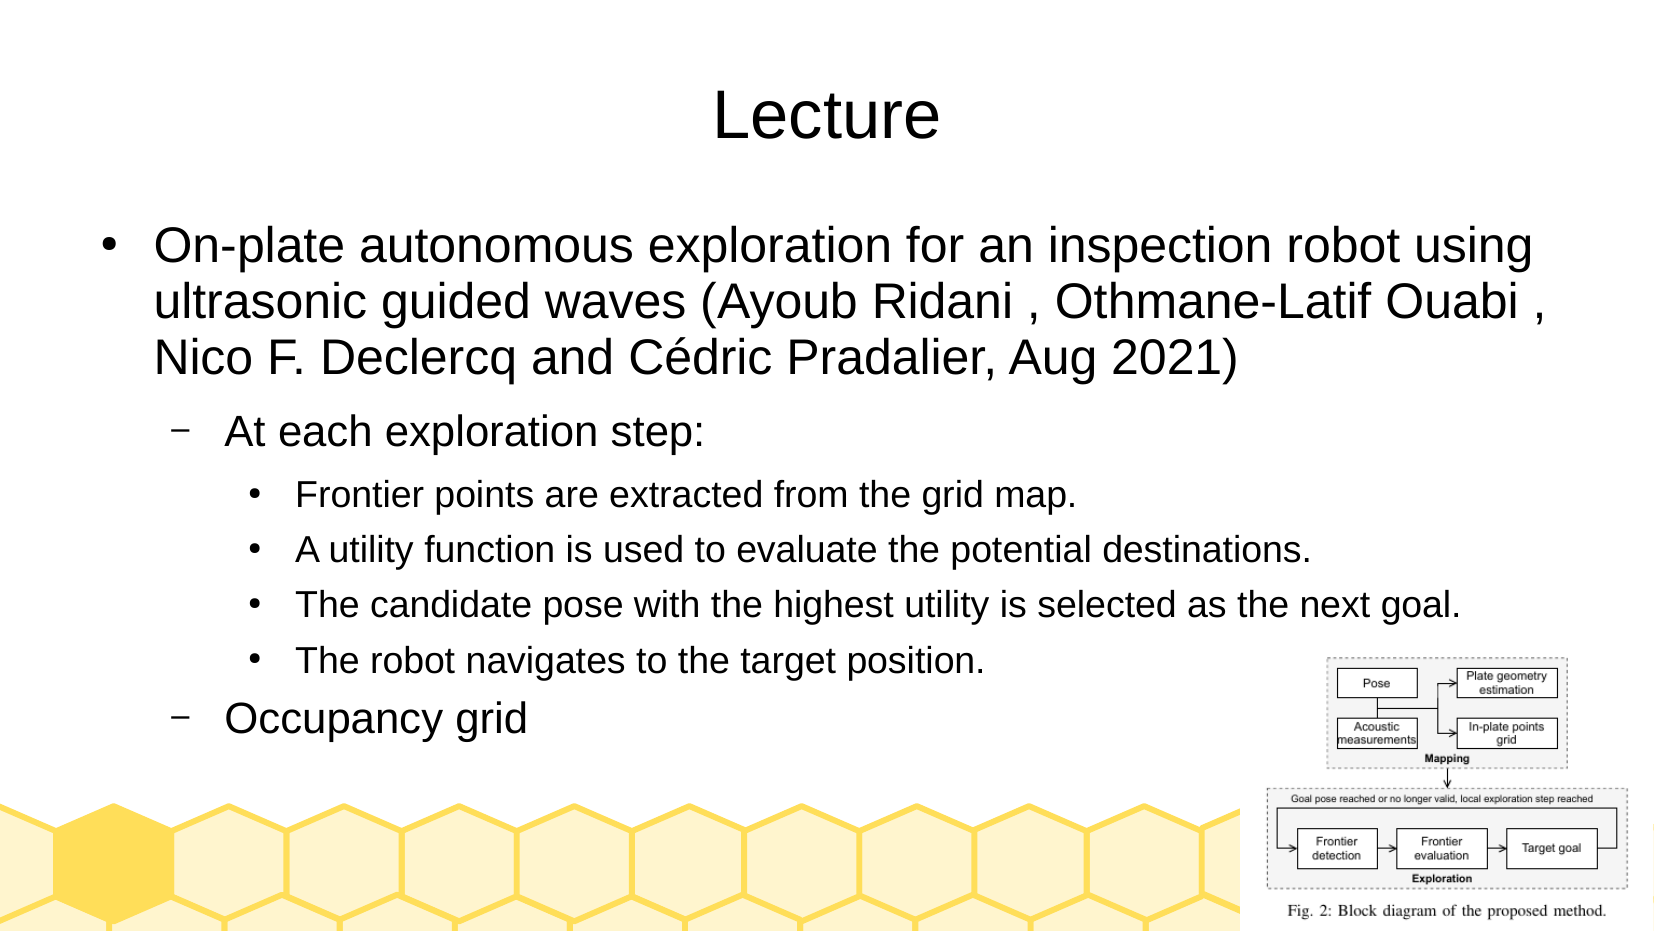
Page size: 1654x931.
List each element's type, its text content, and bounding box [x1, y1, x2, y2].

picture [1240, 643, 1654, 931]
list On-plate autonomous exploration for an inspection robot using ultrasonic guided waves (Ayoub Ridani , Othmane-Latif Ouabi , Nico F. Declercq and Cédric Pradalier, Aug 2021) At each exploration step: Frontier points are extracted from the grid map. A utility function is used to evaluate the potential destinations. The candidate pose with the highest utility is selected as the next goal. The robot navigates to the target position. Occupancy grid [82, 217, 1571, 758]
title Lecture [82, 37, 1571, 193]
